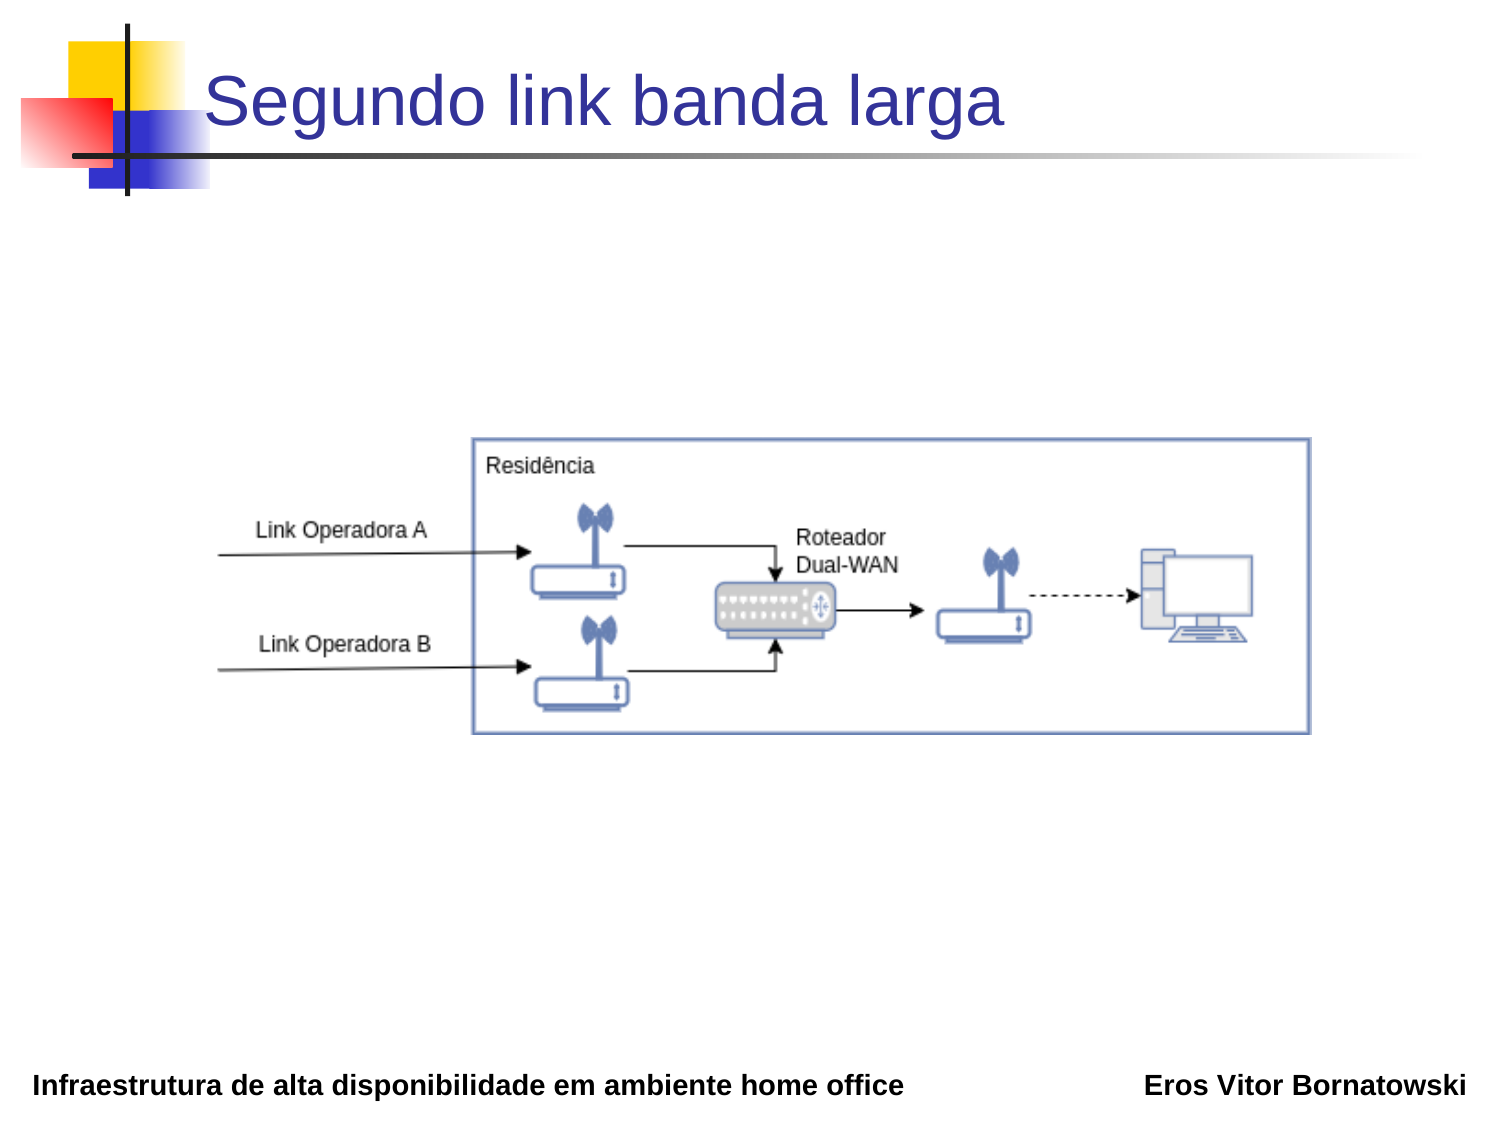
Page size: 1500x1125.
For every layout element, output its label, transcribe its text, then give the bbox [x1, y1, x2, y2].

picture [205, 437, 1312, 735]
title Segundo link banda larga [188, 46, 1468, 149]
